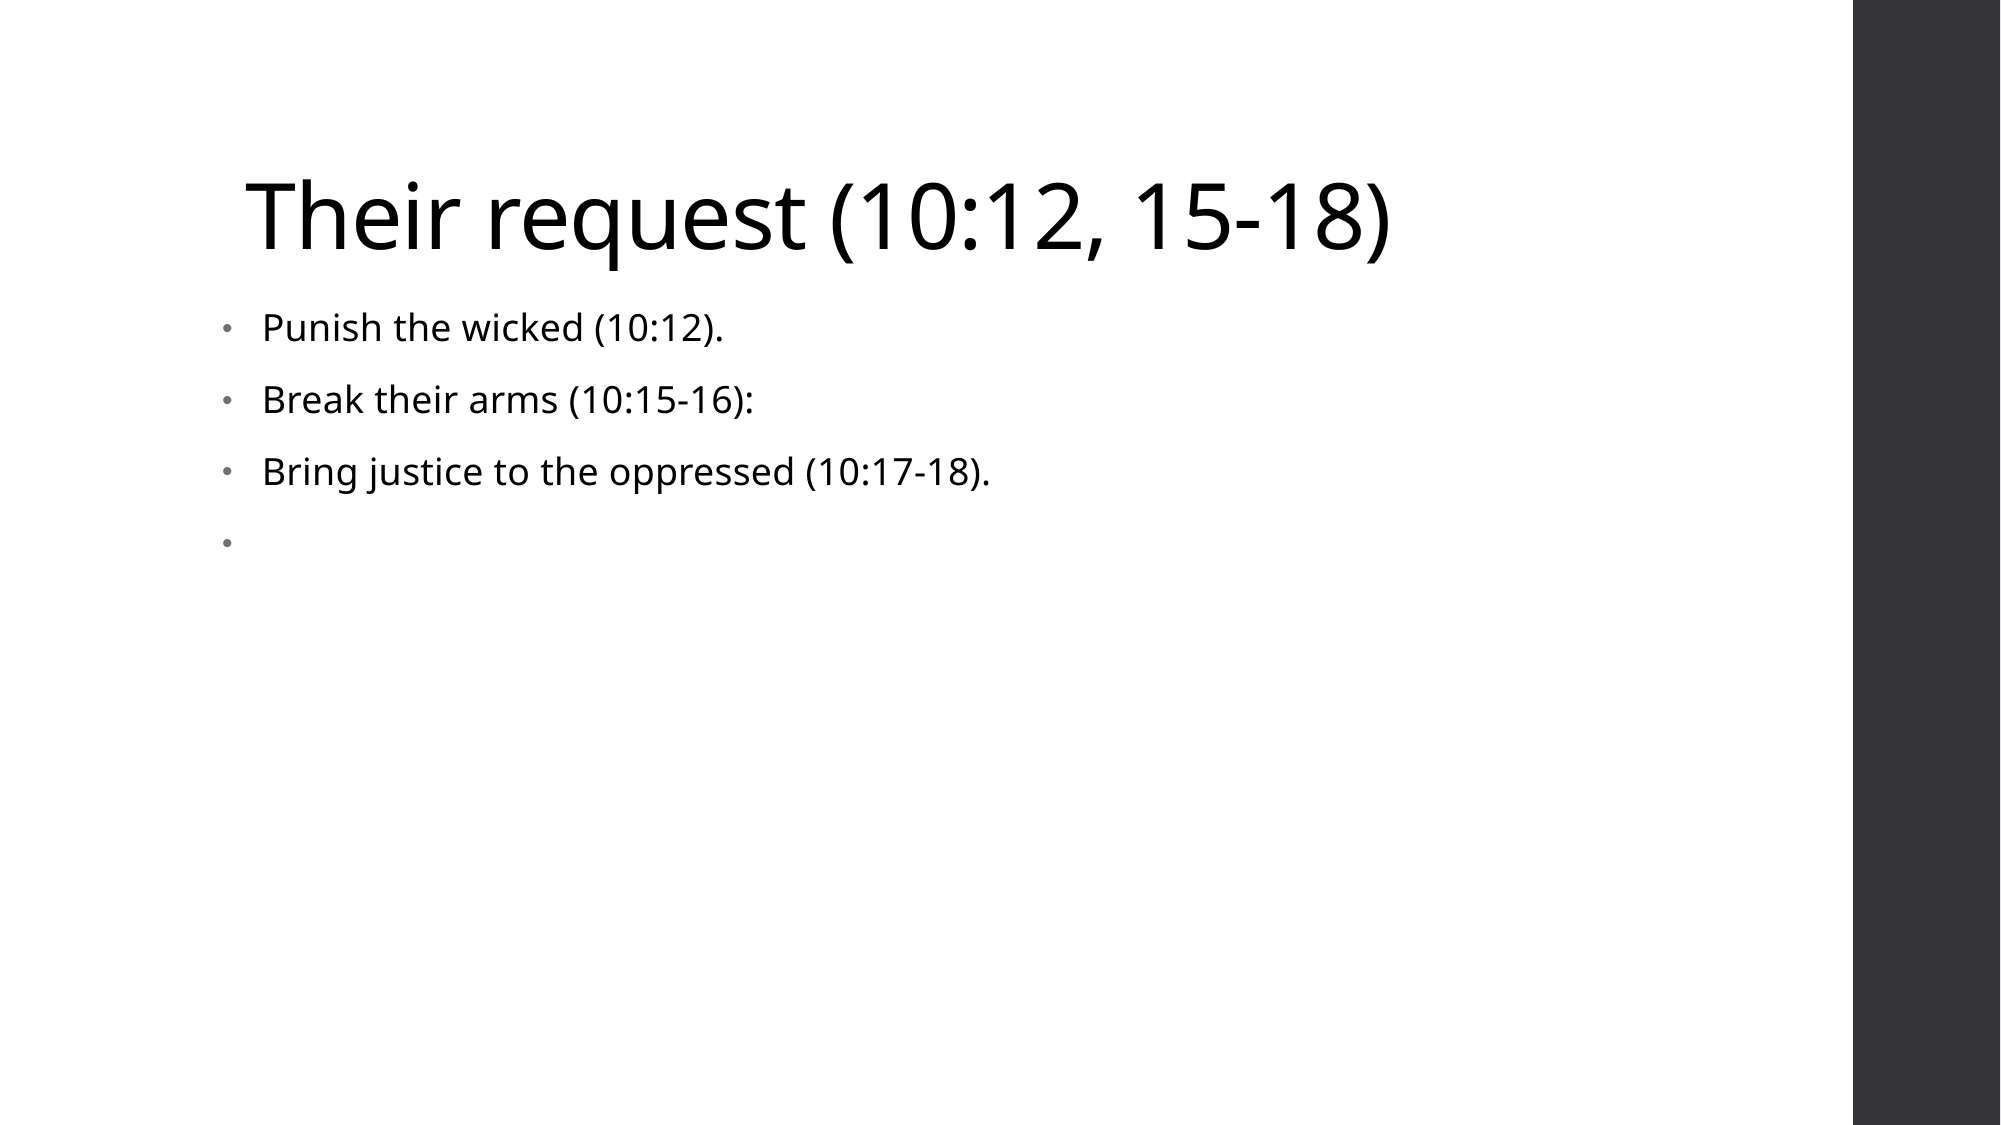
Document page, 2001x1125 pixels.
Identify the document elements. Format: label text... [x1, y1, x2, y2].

title Their request (10:12, 15-18) [206, 60, 1797, 278]
list Punish the wicked (10:12). Break their arms (10:15-16): Bring justice to the oppressed (10:17-18). [206, 299, 1617, 1014]
